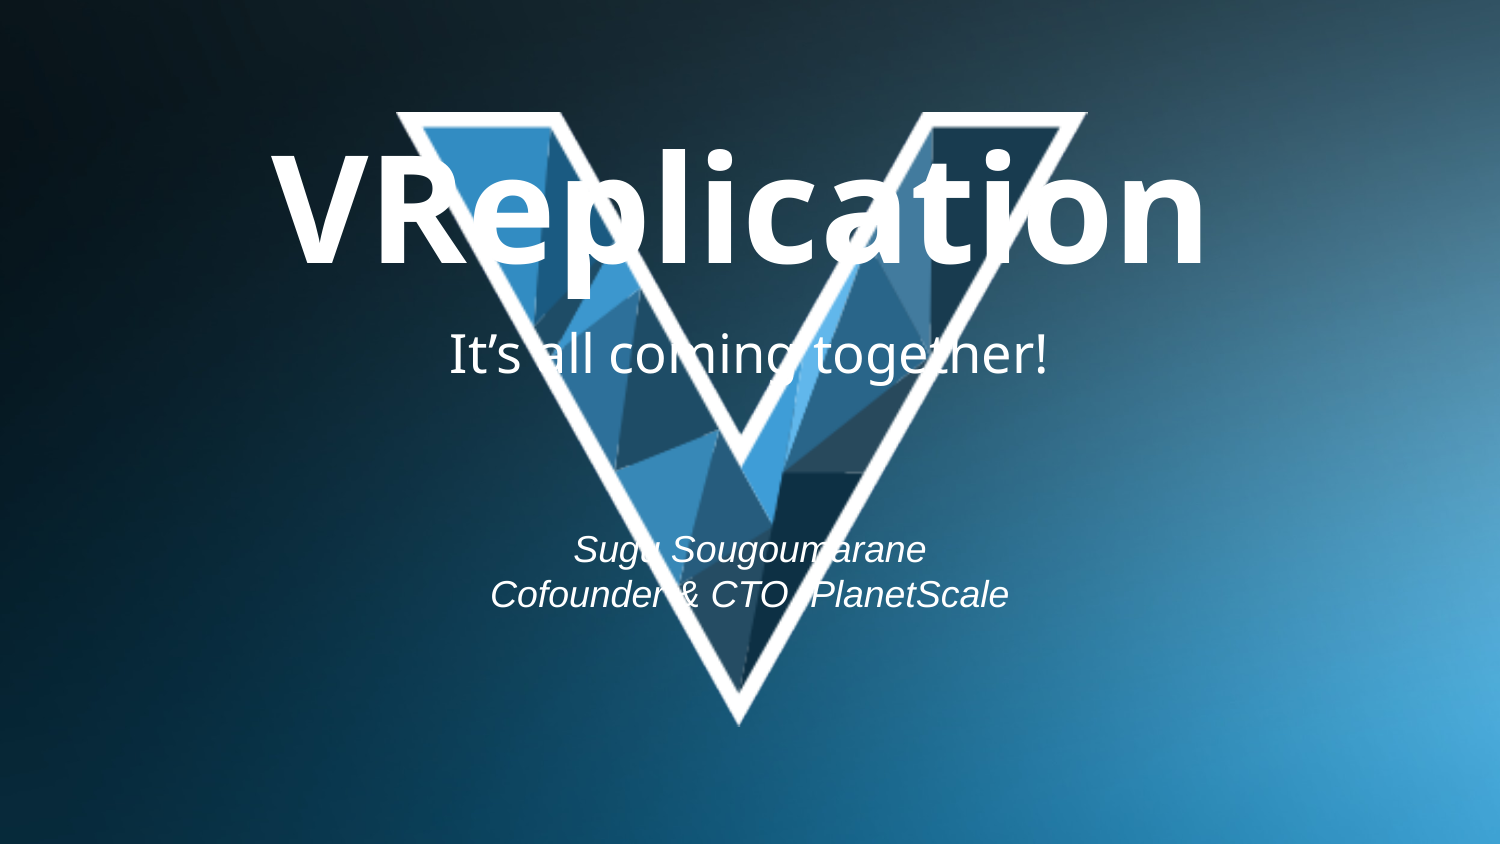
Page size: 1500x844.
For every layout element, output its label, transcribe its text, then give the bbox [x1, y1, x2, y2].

picture [0, 0, 1500, 844]
text_box Sugu Sougoumarane Cofounder & CTO, PlanetScale [173, 510, 1327, 794]
text_box VReplication [221, 98, 1263, 266]
list It’s all coming together! [75, 306, 1425, 511]
text_box VReplication [590, 197, 621, 246]
